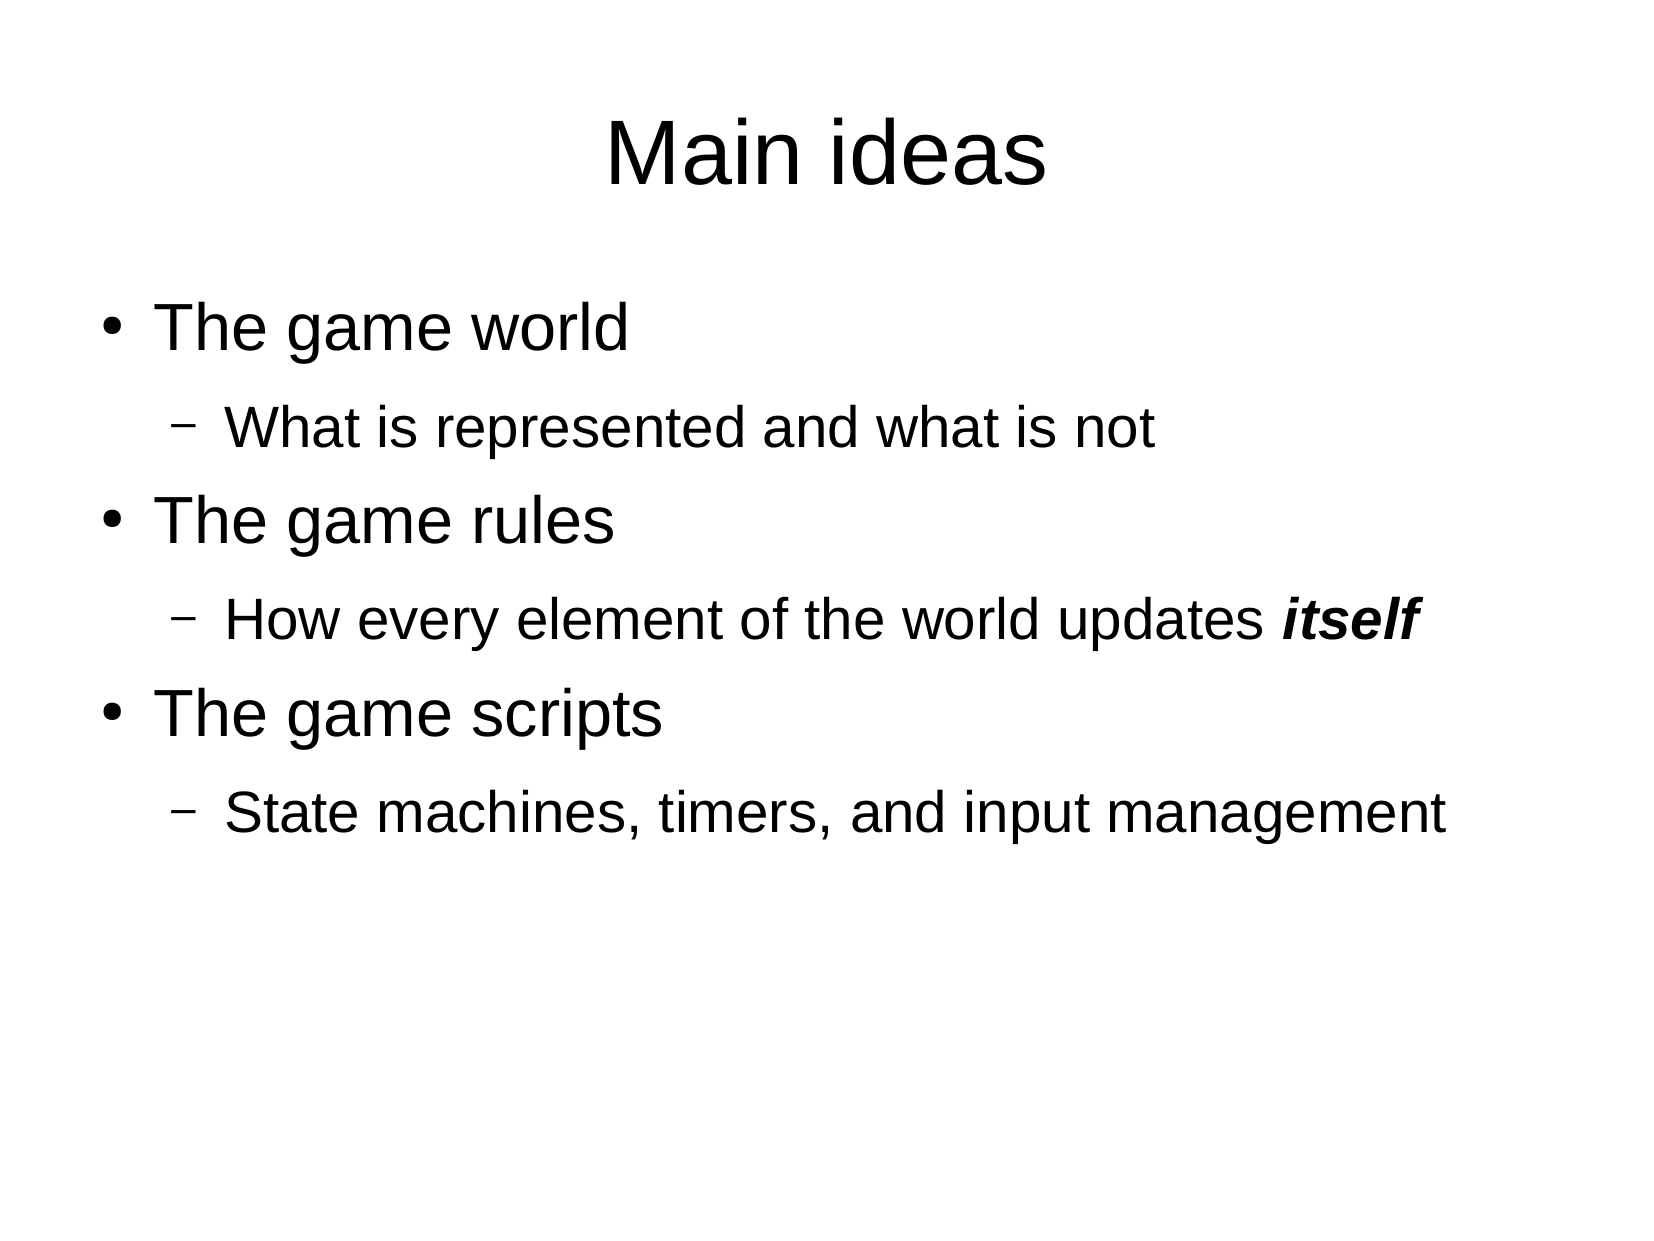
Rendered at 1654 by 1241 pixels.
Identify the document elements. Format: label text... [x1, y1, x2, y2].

title Main ideas [82, 49, 1571, 257]
list The game world What is represented and what is not The game rules How every element of the world updates itself The game scripts State machines, timers, and input management [82, 290, 1571, 1109]
